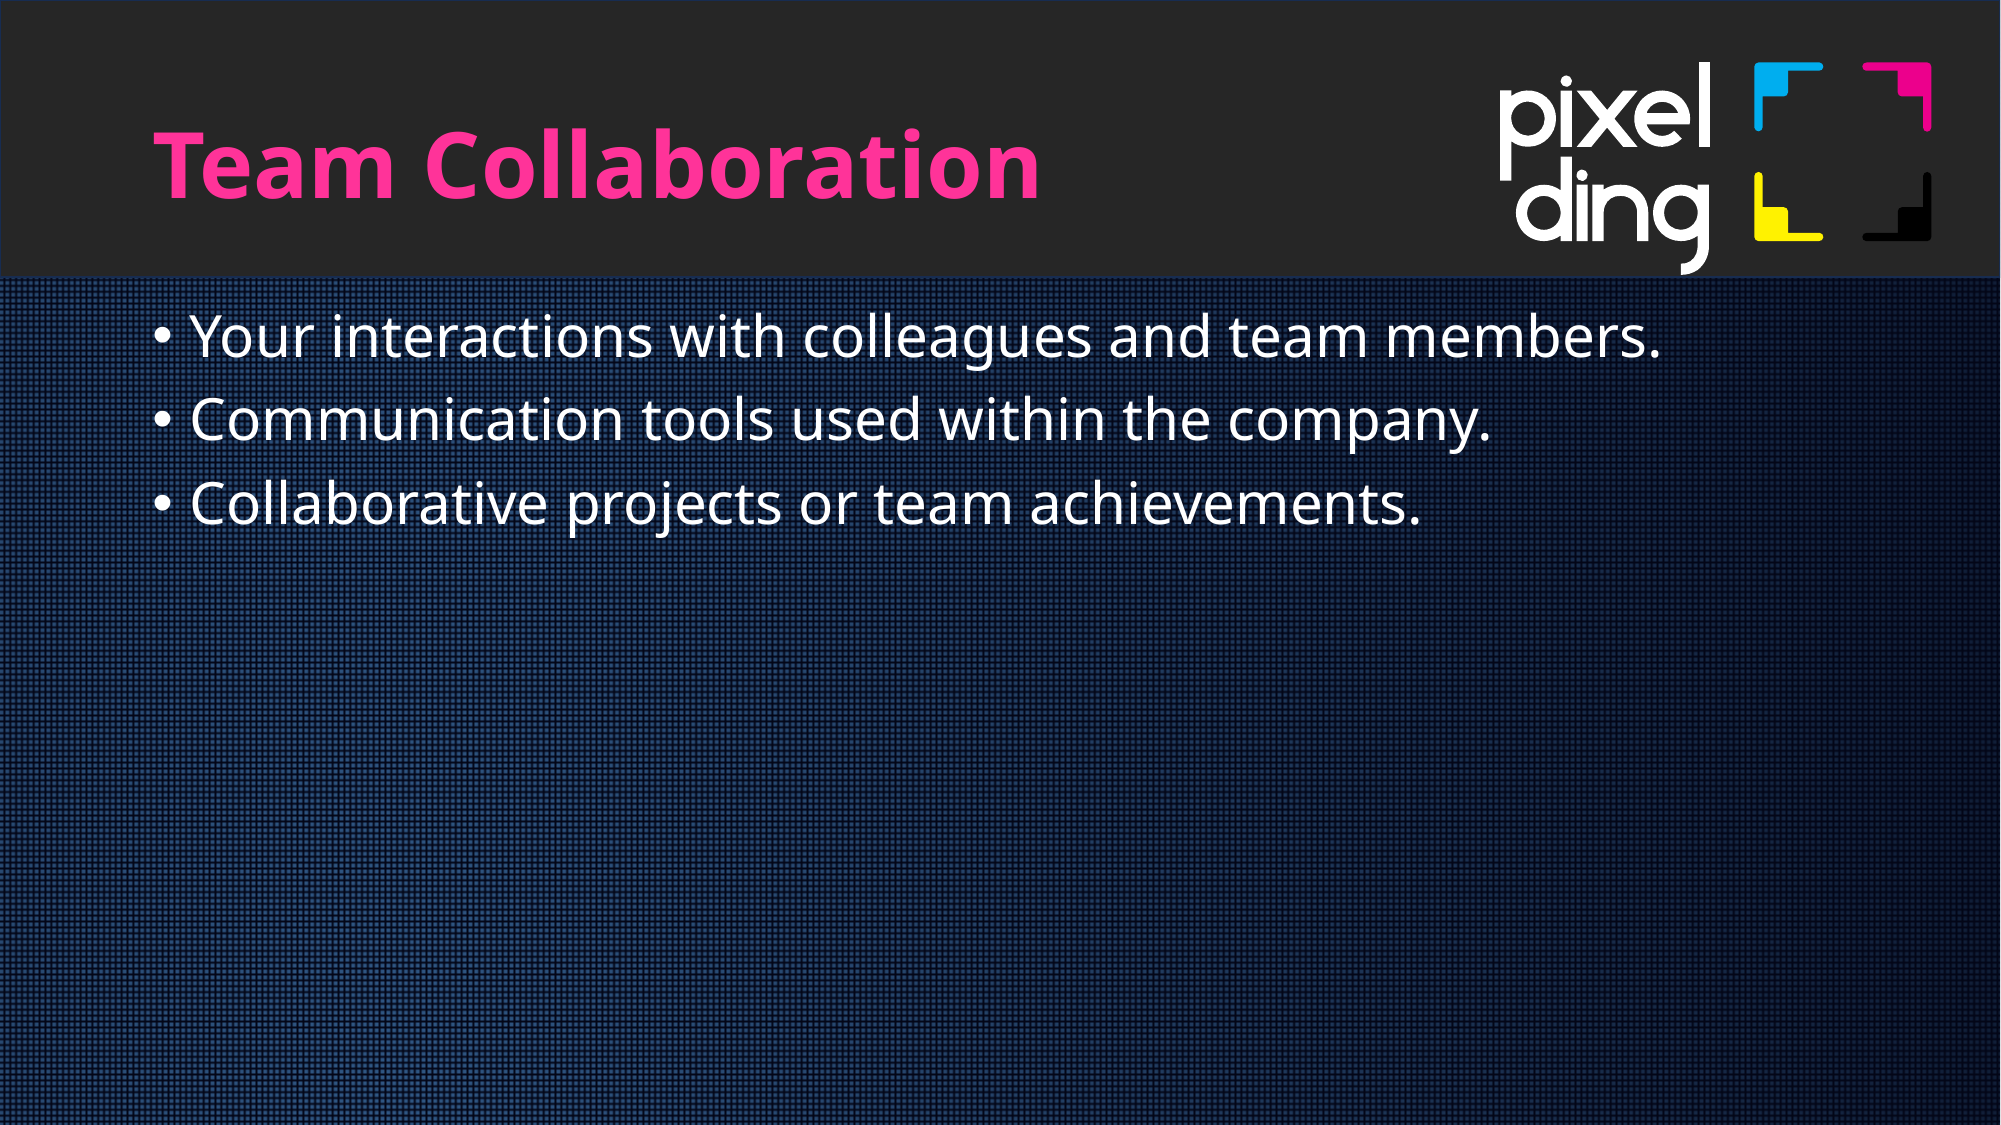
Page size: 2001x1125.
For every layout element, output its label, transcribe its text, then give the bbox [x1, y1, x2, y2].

title Team Collaboration [137, 59, 1863, 278]
list Your interactions with colleagues and team members. Communication tools used within the company. Collaborative projects or team achievements. [137, 299, 1863, 1014]
